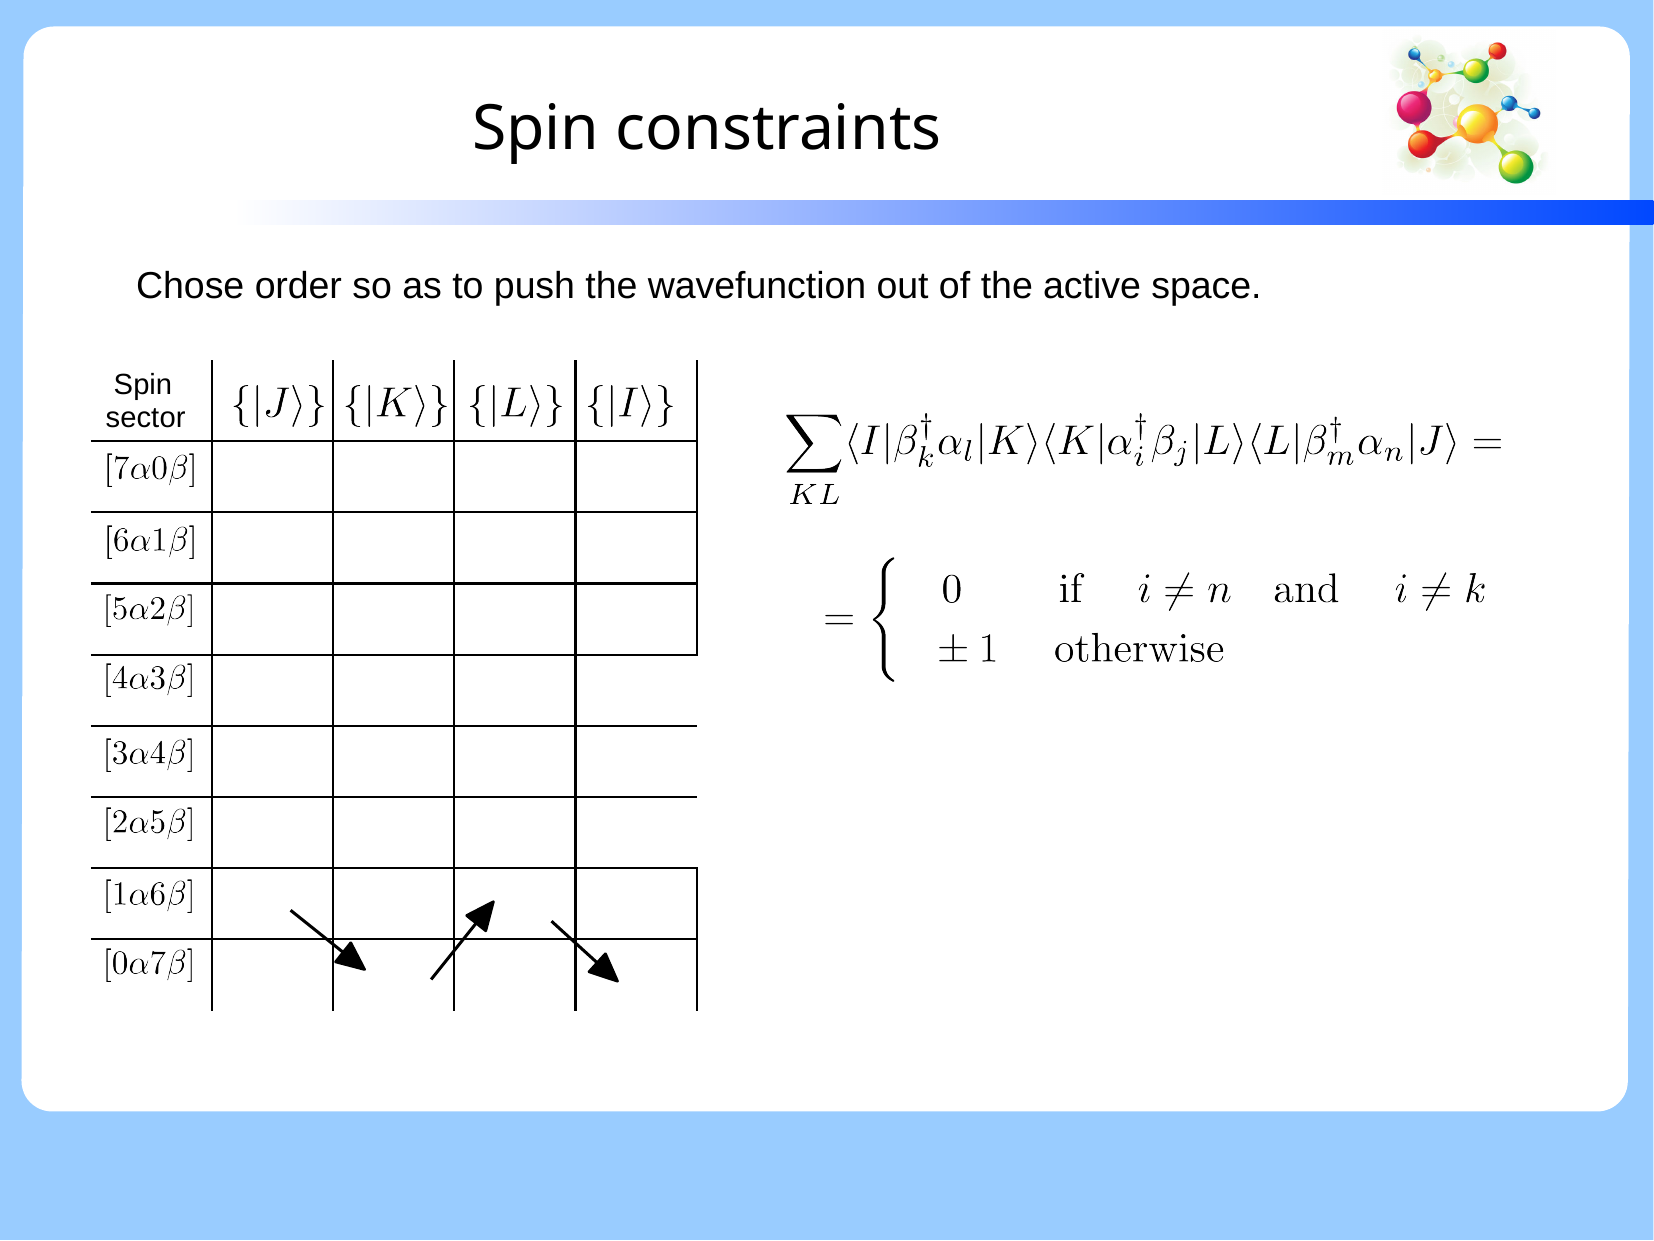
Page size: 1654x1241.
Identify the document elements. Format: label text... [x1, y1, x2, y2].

table_cell [213, 727, 332, 796]
picture [469, 384, 562, 427]
table_cell [577, 585, 696, 654]
table_cell [91, 585, 211, 654]
table_cell [213, 798, 332, 867]
table_header [455, 360, 574, 440]
table_header [577, 360, 696, 440]
picture [107, 453, 194, 487]
table_cell [577, 656, 697, 725]
table_cell [213, 442, 332, 511]
table_cell [334, 869, 453, 938]
table_cell [577, 727, 697, 796]
table_cell [455, 940, 574, 1011]
table_cell [91, 940, 211, 1011]
table_cell [213, 656, 332, 725]
table_cell [334, 656, 453, 725]
table_cell [91, 513, 211, 582]
picture [106, 948, 192, 982]
picture [1382, 29, 1556, 195]
table_cell [334, 948, 340, 960]
table_cell [455, 727, 574, 796]
table_cell [334, 442, 453, 511]
table_cell [334, 727, 453, 796]
picture [107, 525, 194, 559]
table_cell [577, 940, 696, 1011]
picture [106, 879, 192, 913]
table_cell [577, 798, 697, 867]
picture [106, 663, 192, 697]
table_cell [91, 442, 211, 511]
table_cell [91, 869, 211, 938]
table_cell [334, 585, 453, 654]
table_cell [577, 869, 696, 938]
picture [106, 738, 192, 772]
title Spin constraints [82, 49, 1332, 201]
table_cell [455, 798, 574, 867]
picture [106, 807, 192, 841]
table_cell [455, 869, 574, 938]
picture [825, 557, 1485, 683]
table_cell [455, 656, 574, 725]
table_cell [334, 940, 453, 1011]
table_cell [455, 585, 574, 654]
table_cell [577, 442, 696, 511]
table_cell [213, 585, 332, 654]
table_cell [213, 940, 332, 1011]
picture [233, 384, 324, 427]
table_cell [455, 513, 574, 582]
picture [587, 384, 673, 427]
table_cell [213, 869, 332, 938]
table_cell [91, 656, 211, 725]
table_cell [334, 798, 453, 867]
table_cell [91, 798, 211, 867]
table_cell [577, 513, 696, 582]
table_header [334, 360, 453, 440]
picture [345, 384, 447, 427]
table_header [213, 360, 332, 440]
table_cell [334, 513, 453, 582]
table_header Spin sector [91, 360, 211, 440]
table_cell [213, 513, 332, 582]
text_box Chose order so as to push the wavefunction out of the active space. [121, 257, 1506, 314]
table_cell [455, 442, 574, 511]
table_cell [91, 727, 211, 796]
picture [786, 413, 1501, 504]
picture [106, 594, 192, 628]
